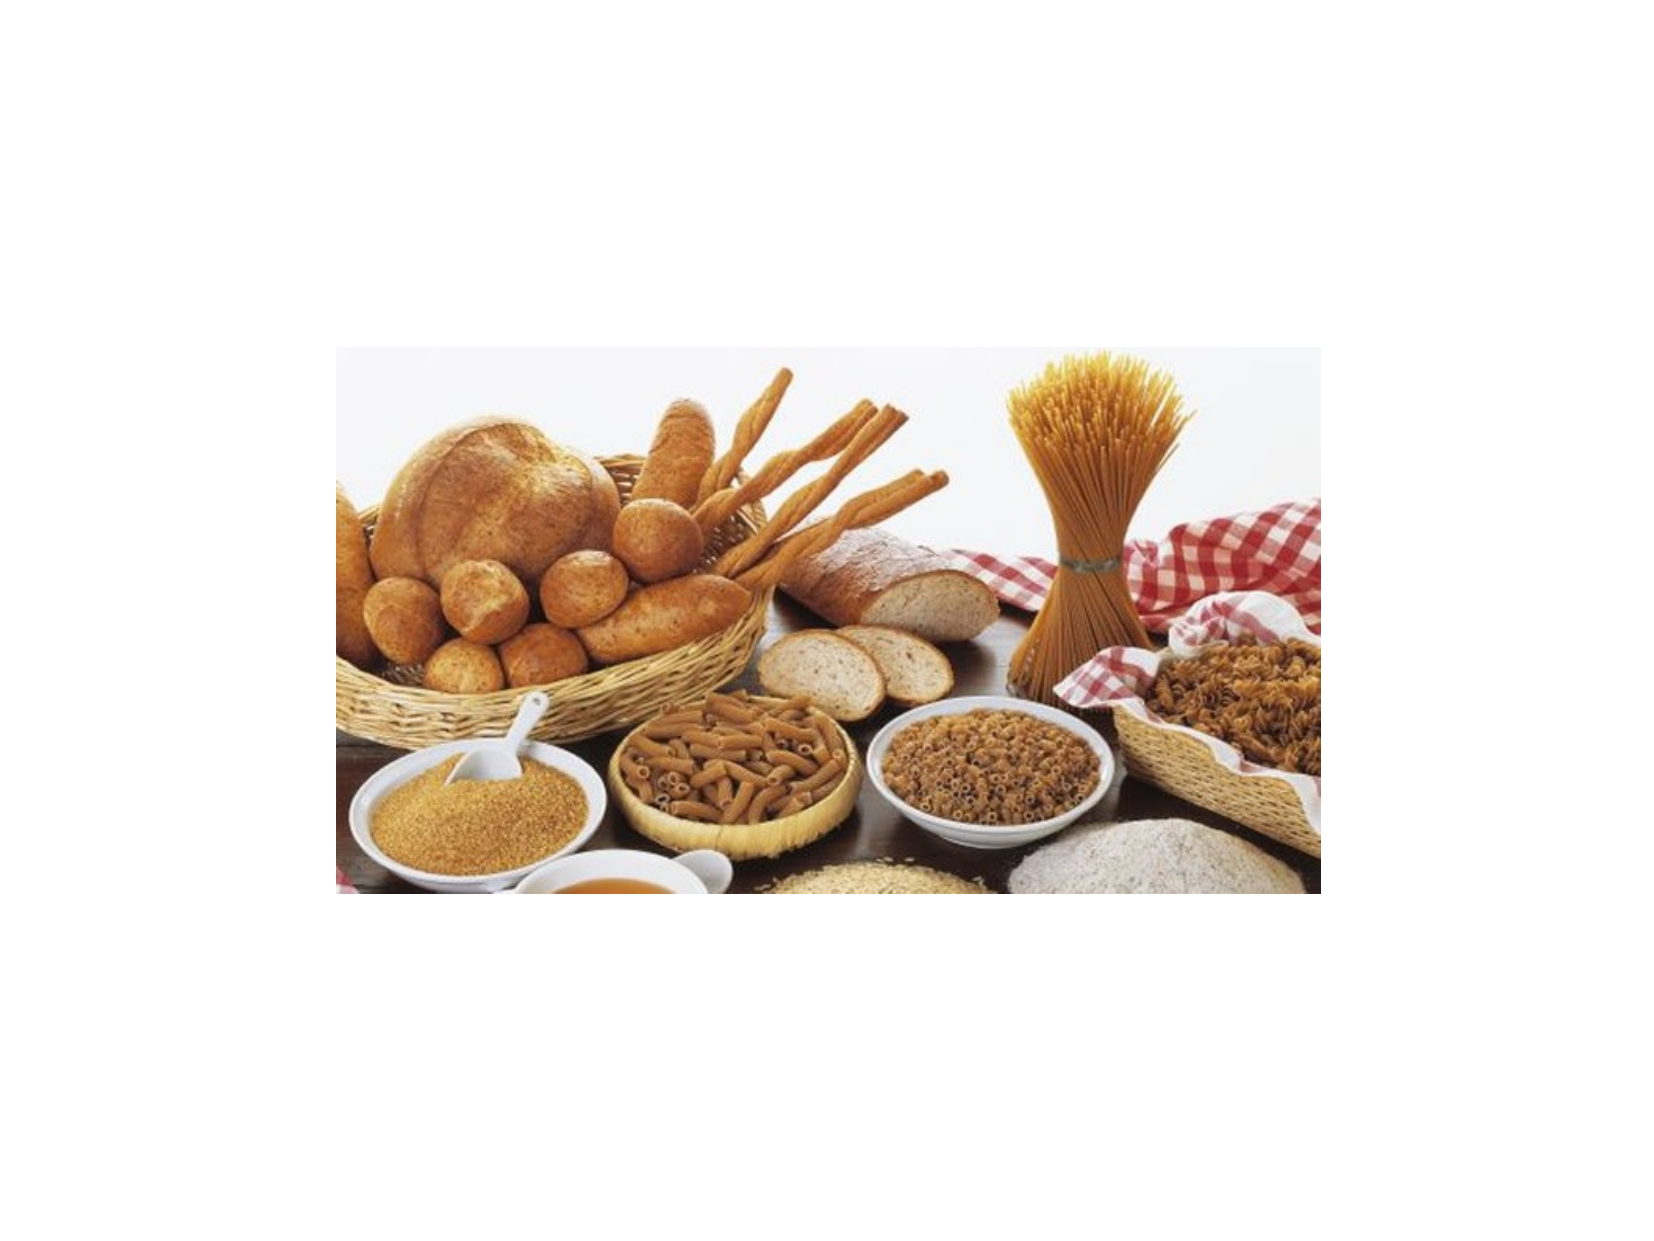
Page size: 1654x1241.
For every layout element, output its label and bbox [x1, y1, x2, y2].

picture [336, 347, 1321, 894]
